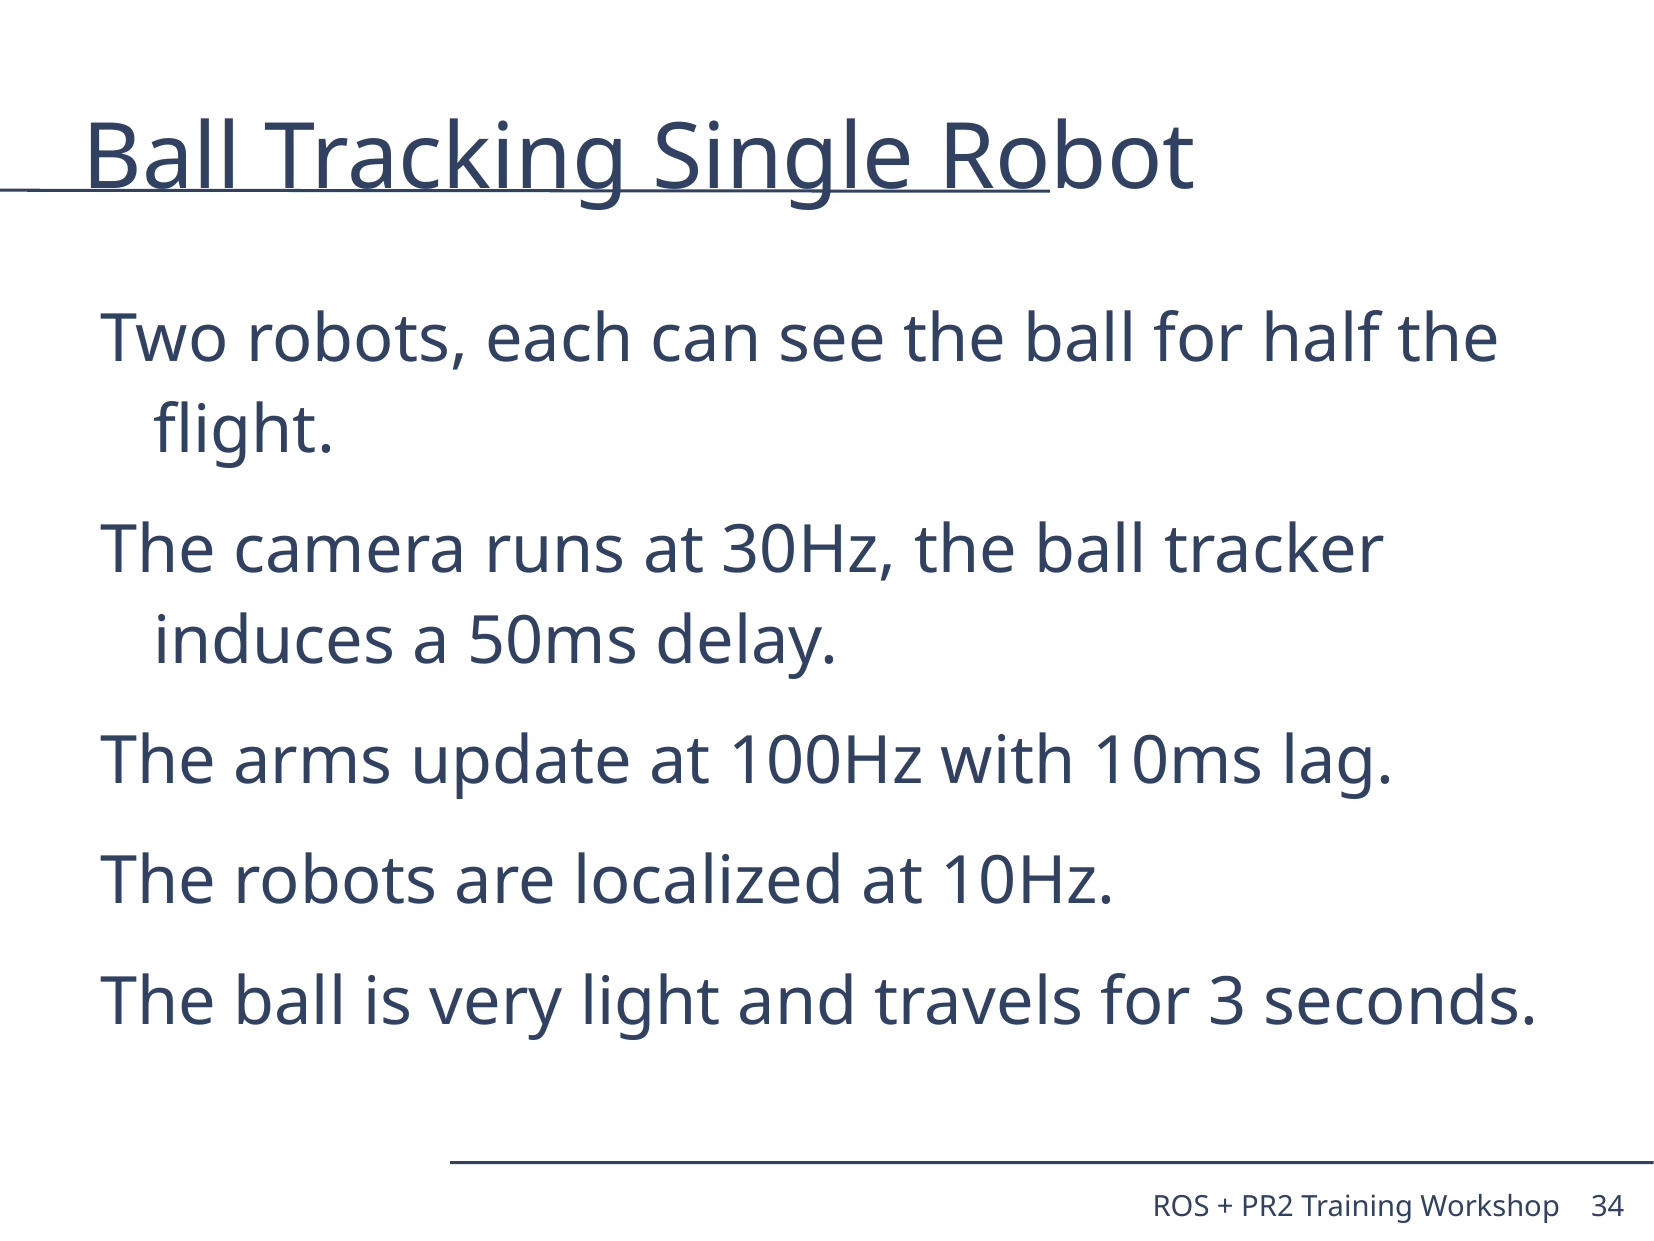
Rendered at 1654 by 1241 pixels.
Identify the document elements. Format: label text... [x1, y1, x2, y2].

list Two robots, each can see the ball for half the flight. The camera runs at 30Hz, the ball tracker induces a 50ms delay. The arms update at 100Hz with 10ms lag. The robots are localized at 10Hz. The ball is very light and travels for 3 seconds. [82, 290, 1571, 1109]
title Ball Tracking Single Robot [82, 56, 1571, 250]
